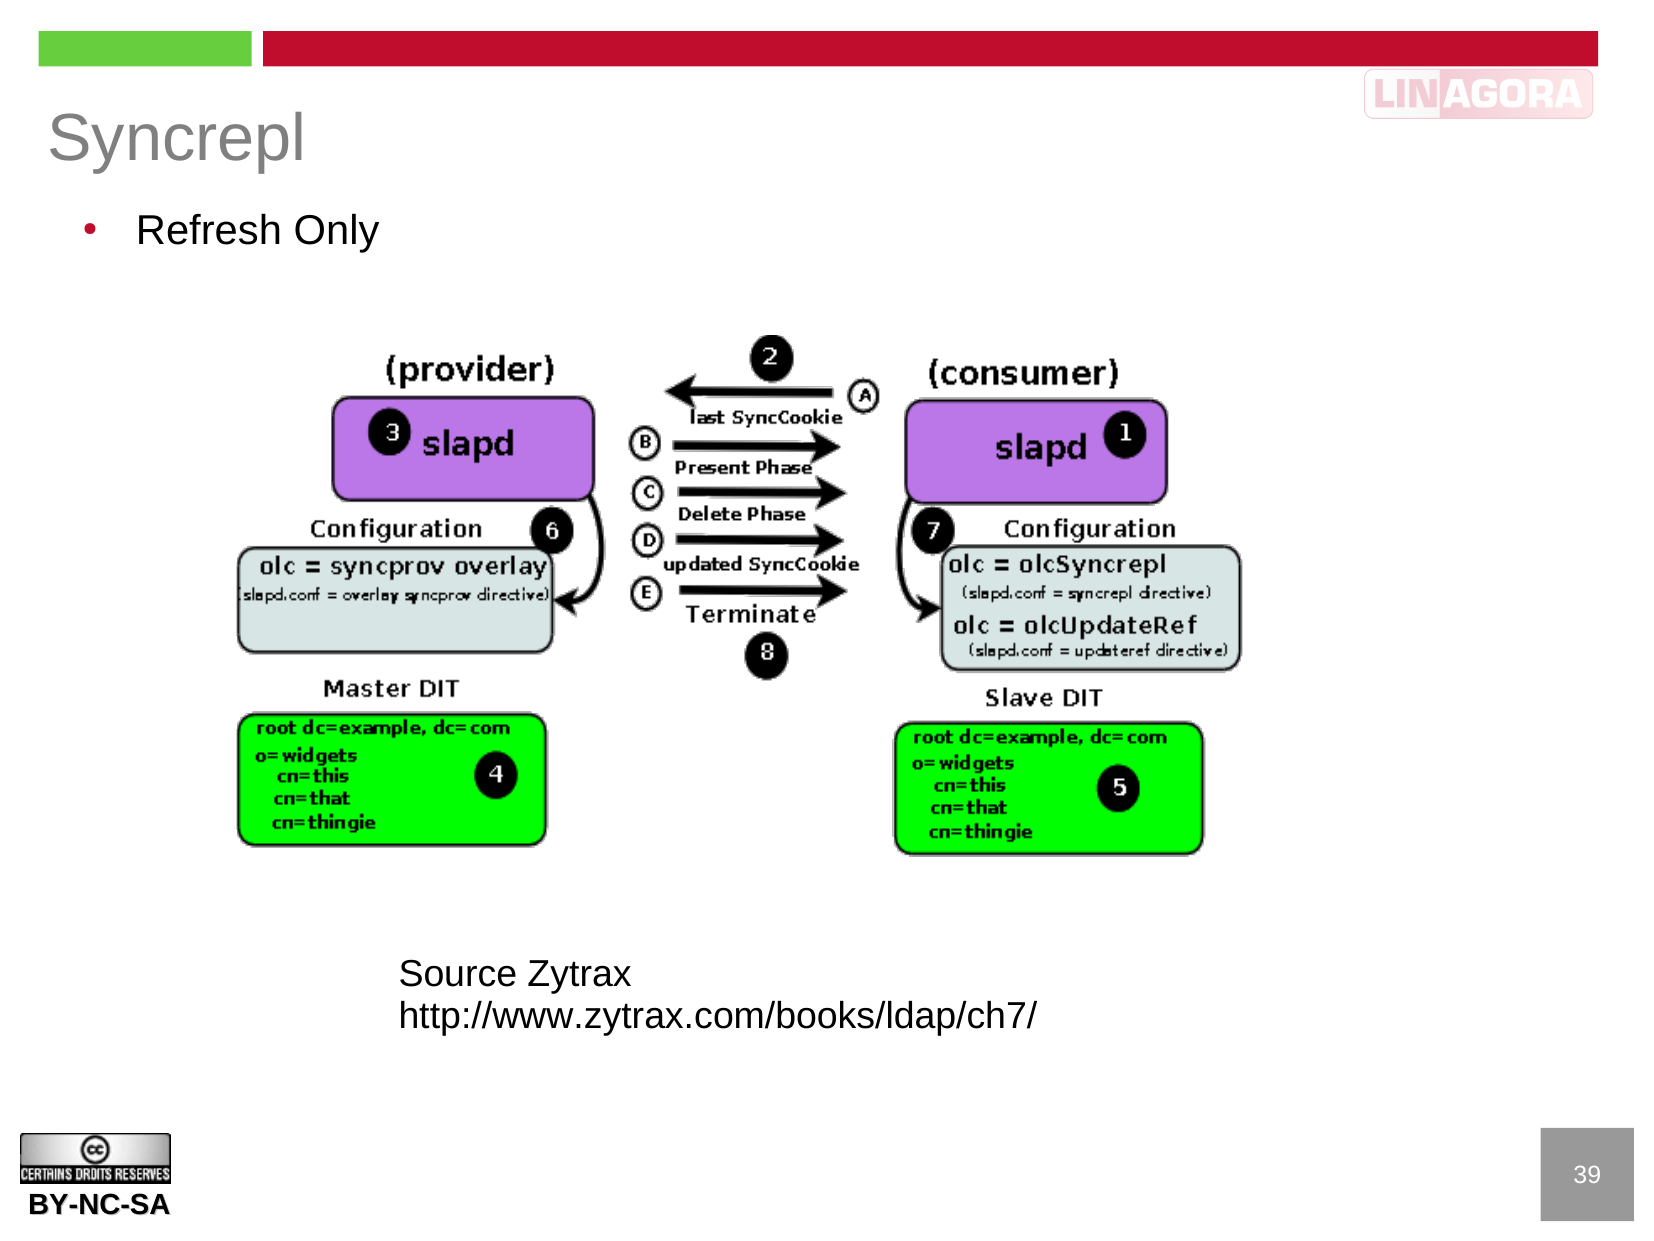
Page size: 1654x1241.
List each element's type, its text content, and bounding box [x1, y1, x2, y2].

text_box Source Zytrax http://www.zytrax.com/books/ldap/ch7/ [383, 944, 1182, 1043]
title Syncrepl [47, 97, 1447, 178]
picture [20, 1133, 171, 1184]
picture [236, 335, 1244, 857]
list Refresh Only [47, 206, 1625, 1093]
